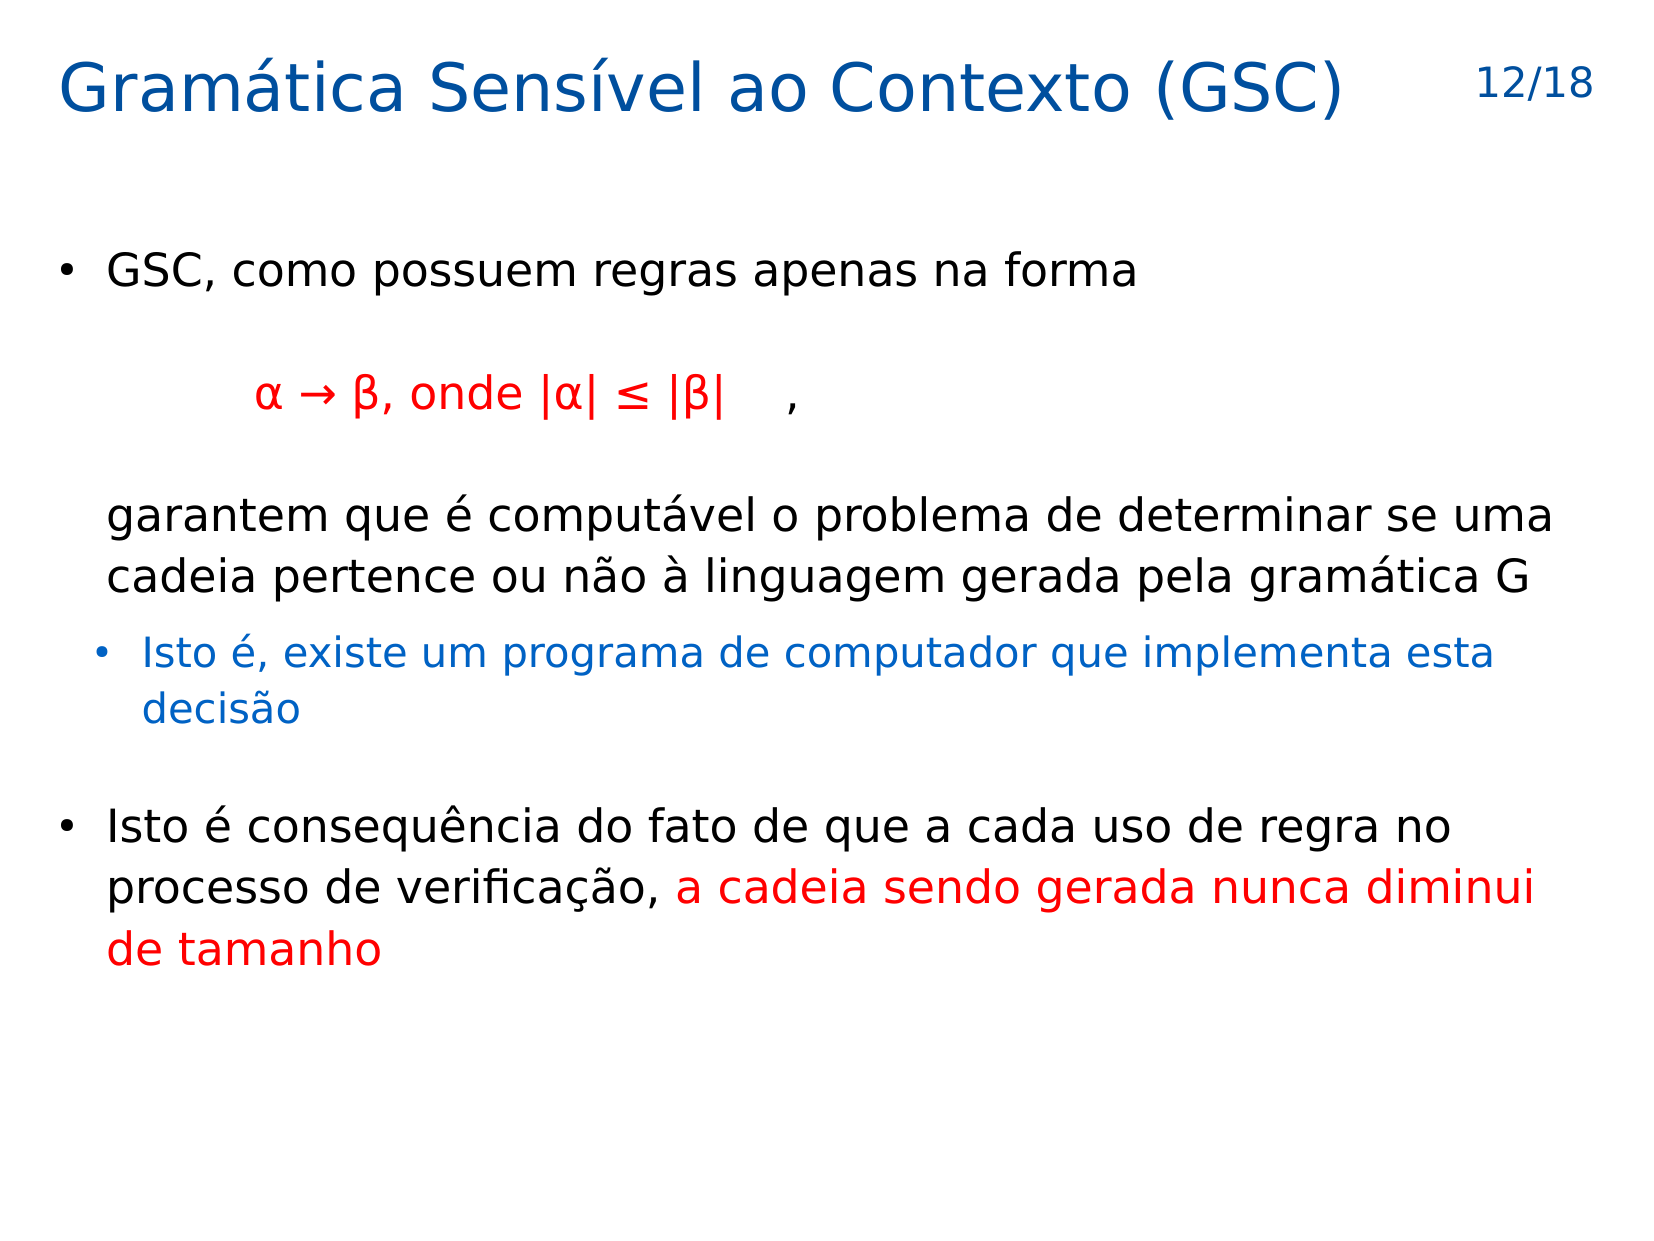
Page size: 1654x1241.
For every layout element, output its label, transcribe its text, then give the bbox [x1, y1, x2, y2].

list GSC, como possuem regras apenas na forma α → β, onde |α| ≤ |β| , garantem que é computável o problema de determinar se uma cadeia pertence ou não à linguagem gerada pela gramática G Isto é, existe um programa de computador que implementa esta decisão Isto é consequência do fato de que a cada uso de regra no processo de verificação, a cadeia sendo gerada nunca diminui de tamanho [59, 236, 1595, 1211]
title Gramática Sensível ao Contexto (GSC) [59, 29, 1625, 148]
